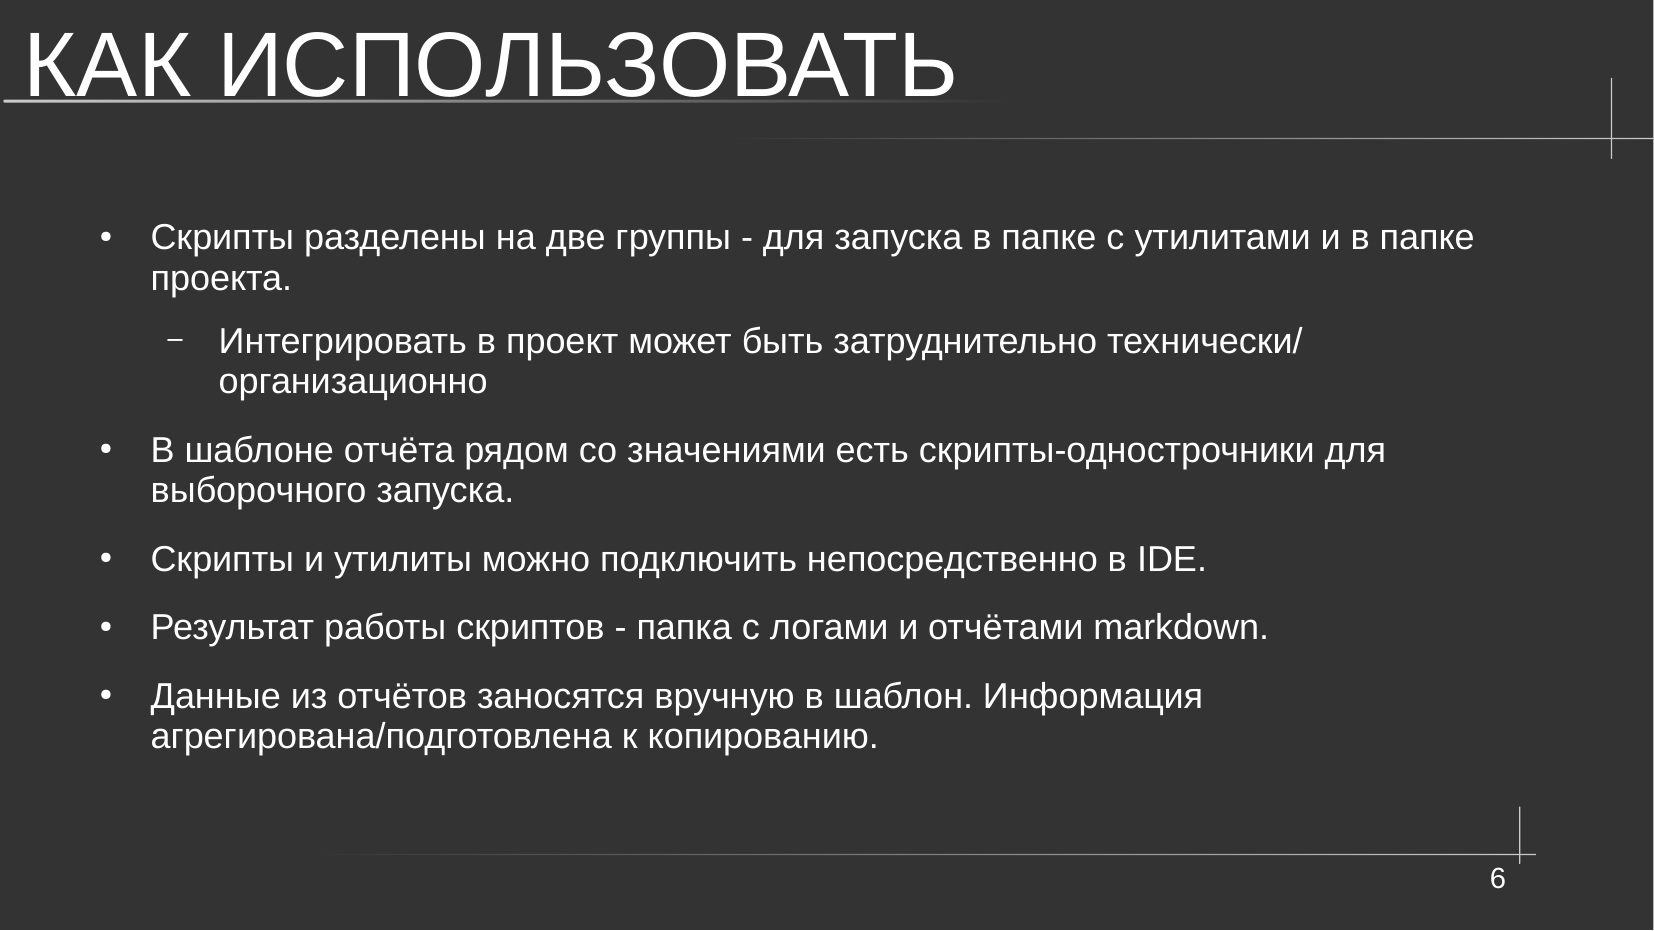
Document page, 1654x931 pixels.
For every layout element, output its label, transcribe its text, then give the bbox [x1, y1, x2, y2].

list Скрипты разделены на две группы - для запуска в папке с утилитами и в папке проекта. Интегрировать в проект может быть затруднительно технически/ организационно В шаблоне отчёта рядом со значениями есть скрипты-однострочники для выборочного запуска. Скрипты и утилиты можно подключить непосредственно в IDE. Результат работы скриптов - папка с логами и отчётами markdown. Данные из отчётов заносятся вручную в шаблон. Информация агрегирована/подготовлена к копированию. [82, 217, 1571, 758]
title КАК ИСПОЛЬЗОВАТЬ [23, 11, 1589, 119]
